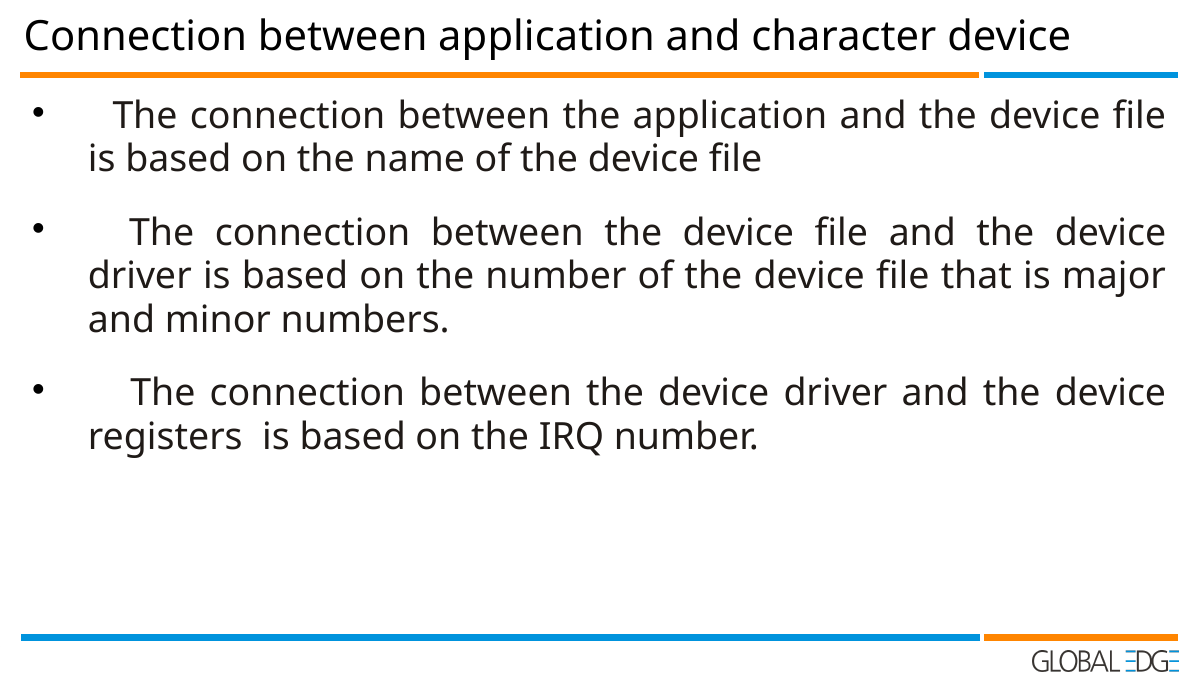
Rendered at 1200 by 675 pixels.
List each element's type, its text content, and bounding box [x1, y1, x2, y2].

title Connection between application and character device [12, 5, 1181, 67]
list The connection between the application and the device file is based on the name of the device file The connection between the device file and the device driver is based on the number of the device file that is major and minor numbers. The connection between the device driver and the device registers is based on the IRQ number. [20, 87, 1179, 627]
picture [1032, 650, 1179, 672]
